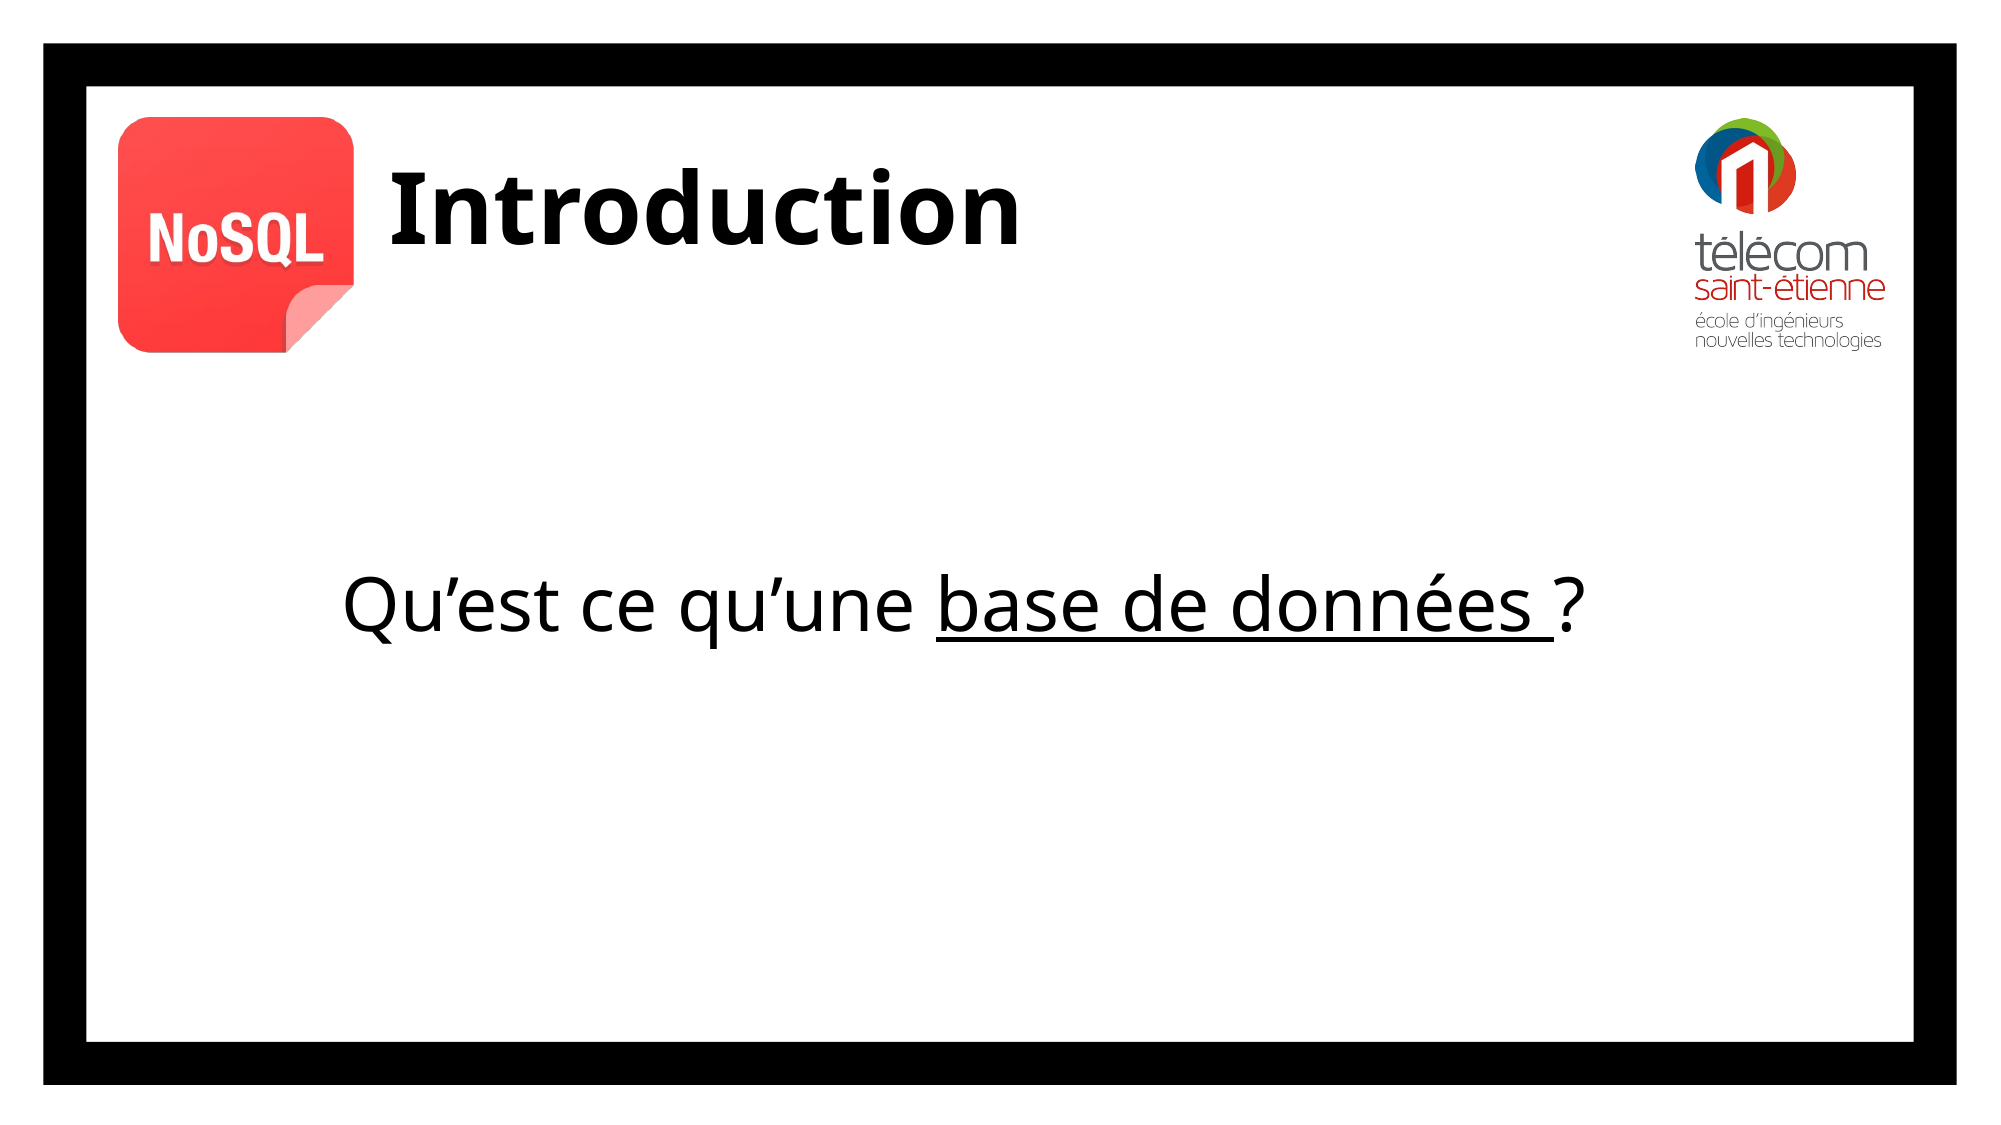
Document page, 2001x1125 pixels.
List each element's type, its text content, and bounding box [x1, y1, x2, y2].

text_box Qu’est ce qu’une base de données ? [232, 548, 1696, 655]
title Introduction [369, 138, 1849, 304]
picture [1695, 118, 1885, 351]
picture [101, 100, 370, 369]
picture [1715, 134, 1730, 138]
